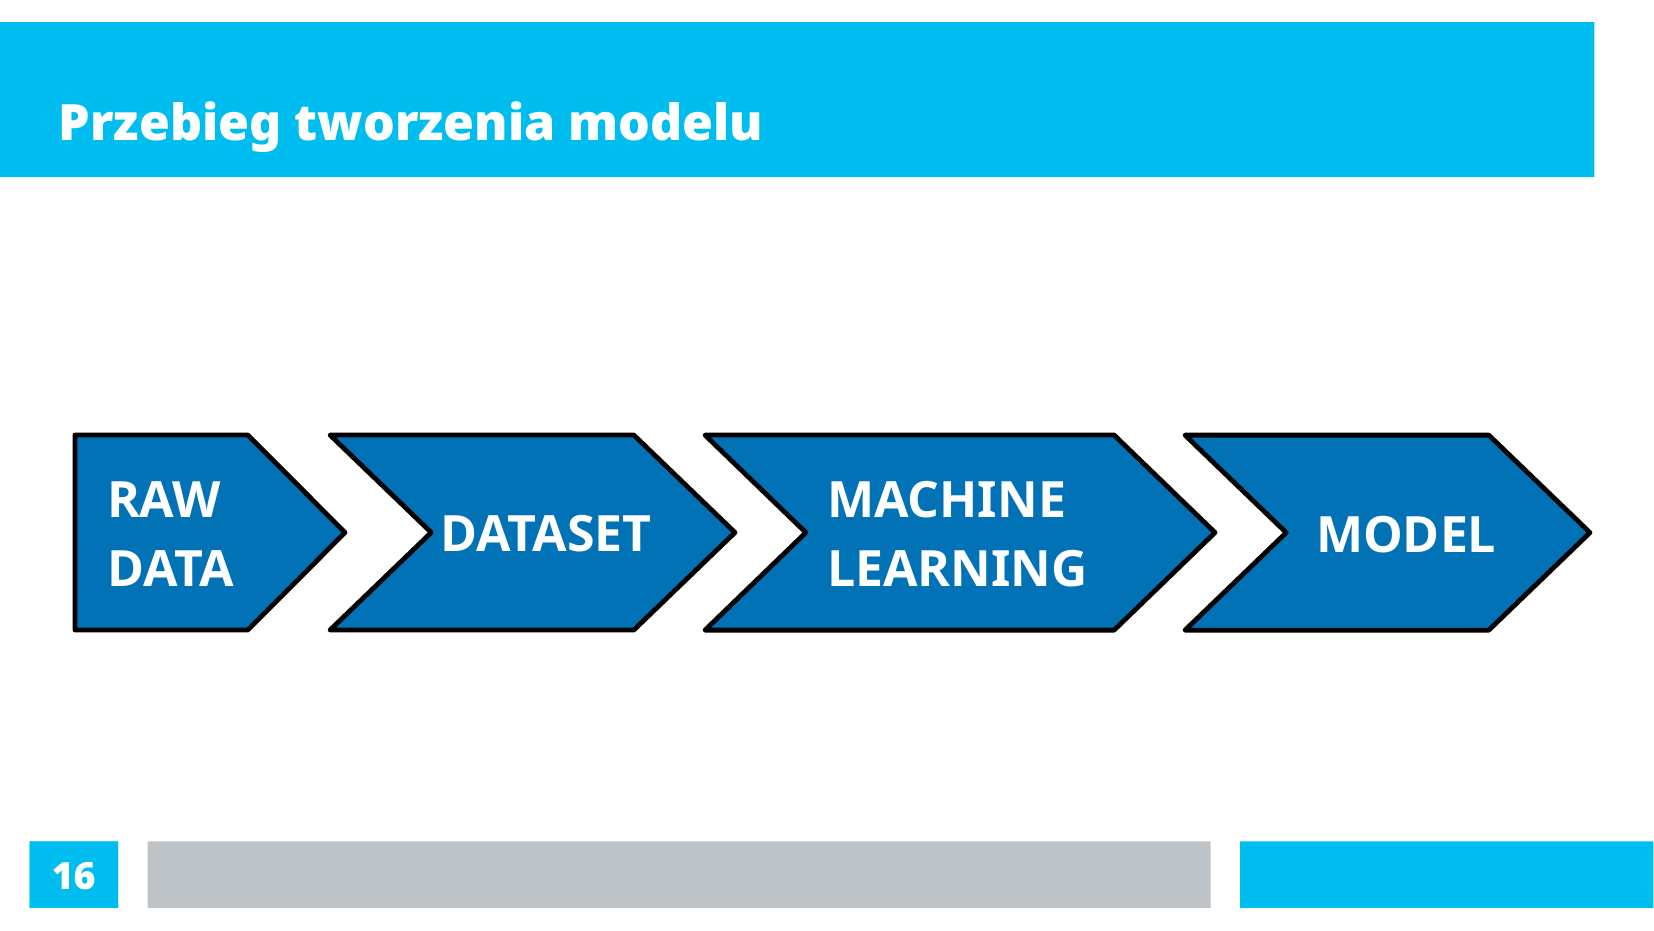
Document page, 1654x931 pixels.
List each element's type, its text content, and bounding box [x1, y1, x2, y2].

text_box RAW DATA [75, 435, 346, 631]
title Przebieg tworzenia modelu [59, 44, 1595, 156]
text_box DATASET [330, 435, 736, 631]
text_box MODEL [1185, 435, 1591, 631]
text_box MACHINE LEARNING [705, 435, 1216, 631]
